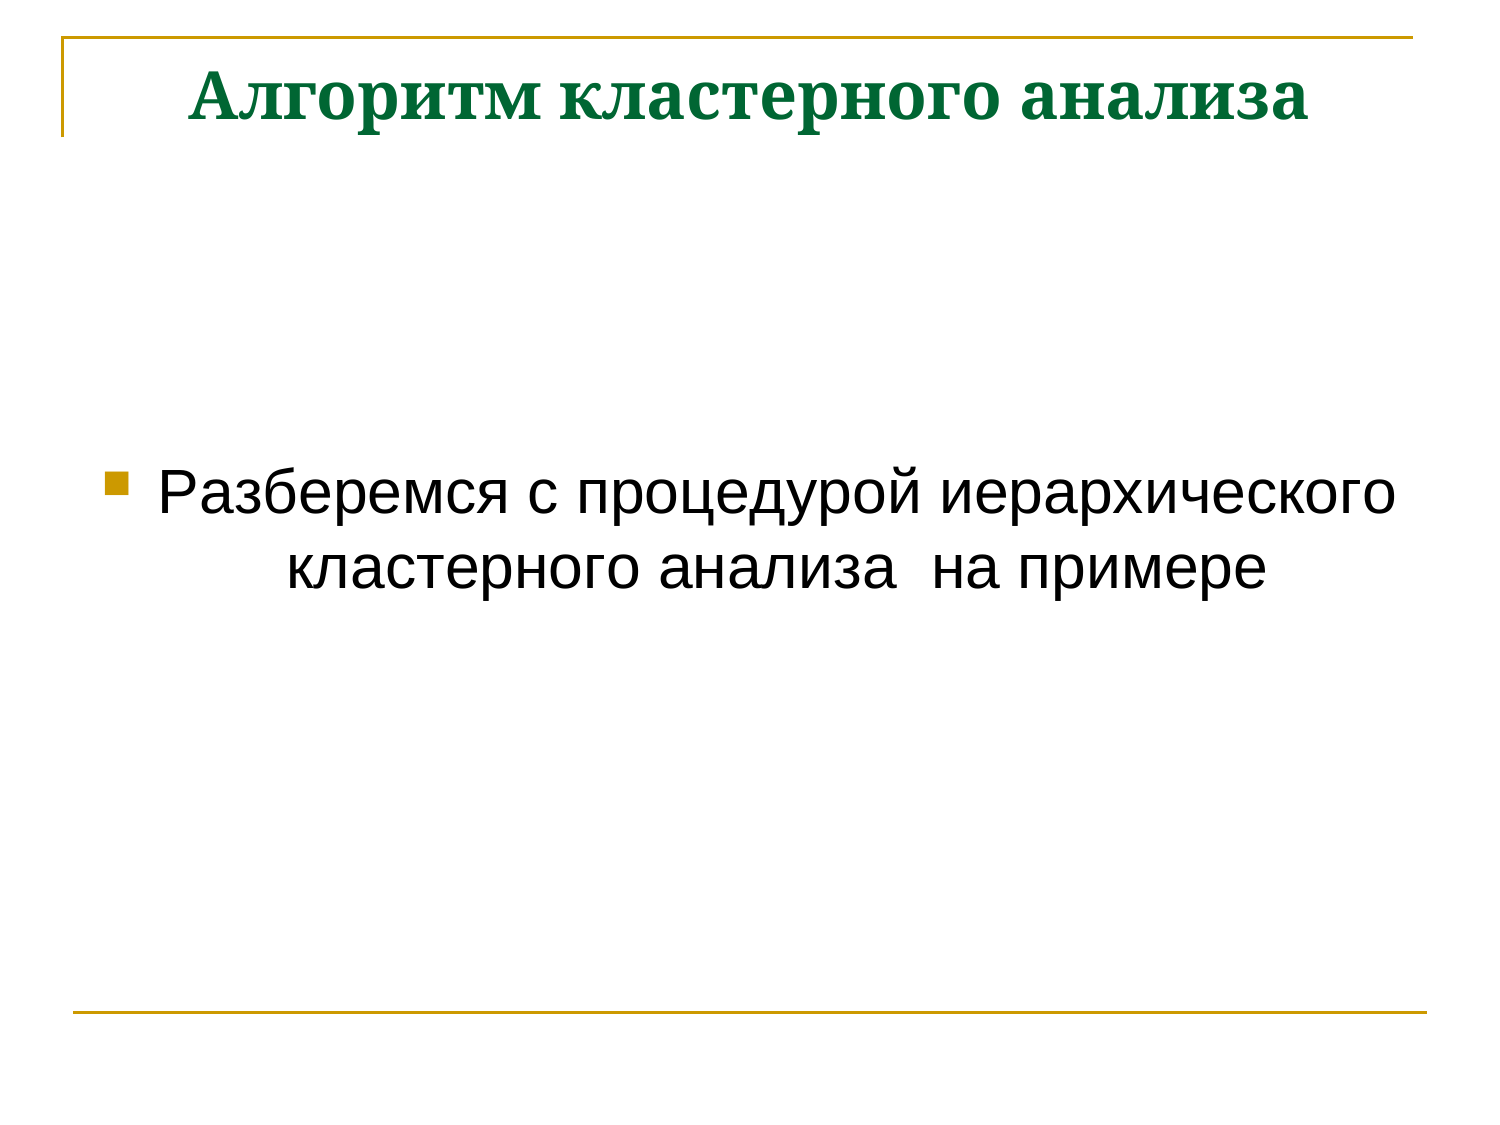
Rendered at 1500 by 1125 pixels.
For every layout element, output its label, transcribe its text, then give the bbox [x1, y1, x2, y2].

list Разберемся с процедурой иерархического кластерного анализа на примере [75, 262, 1426, 1006]
title Алгоритм кластерного анализа [75, 45, 1426, 197]
